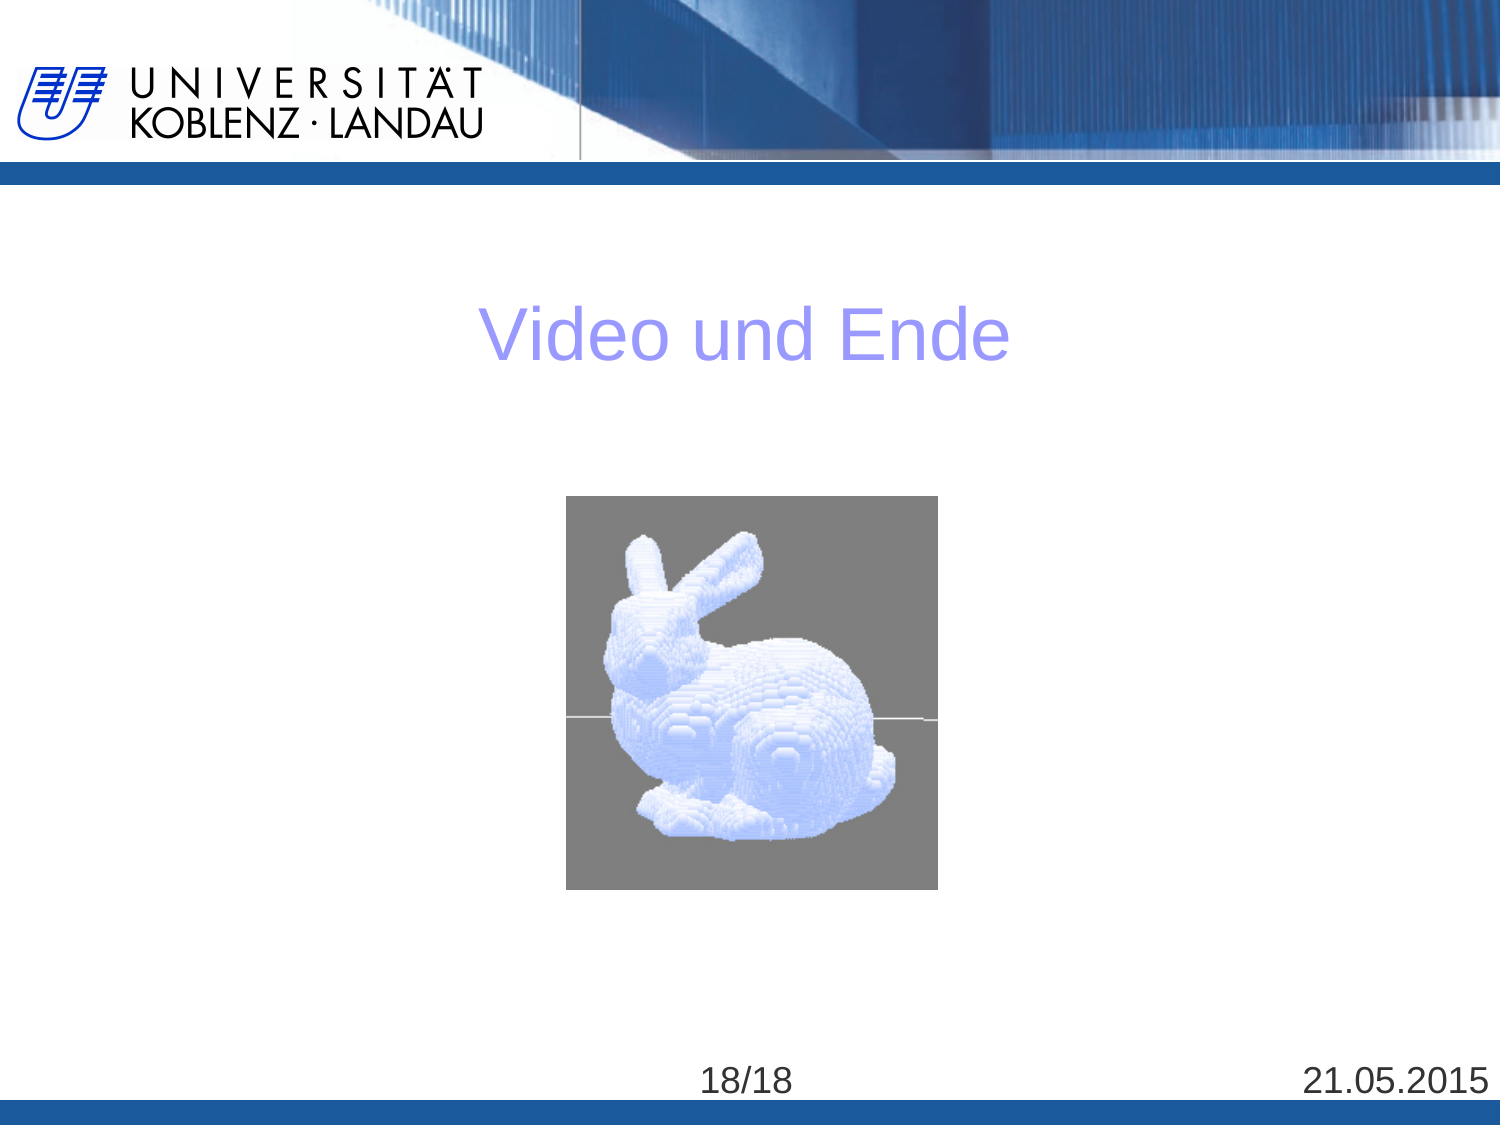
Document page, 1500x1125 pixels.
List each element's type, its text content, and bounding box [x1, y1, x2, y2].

text_box 21.05.2015 [1287, 1048, 1500, 1120]
title Video und Ende [70, 236, 1421, 424]
text_box <Nummer>/18 [643, 1048, 849, 1120]
picture [17, 0, 1500, 160]
picture [566, 496, 938, 890]
